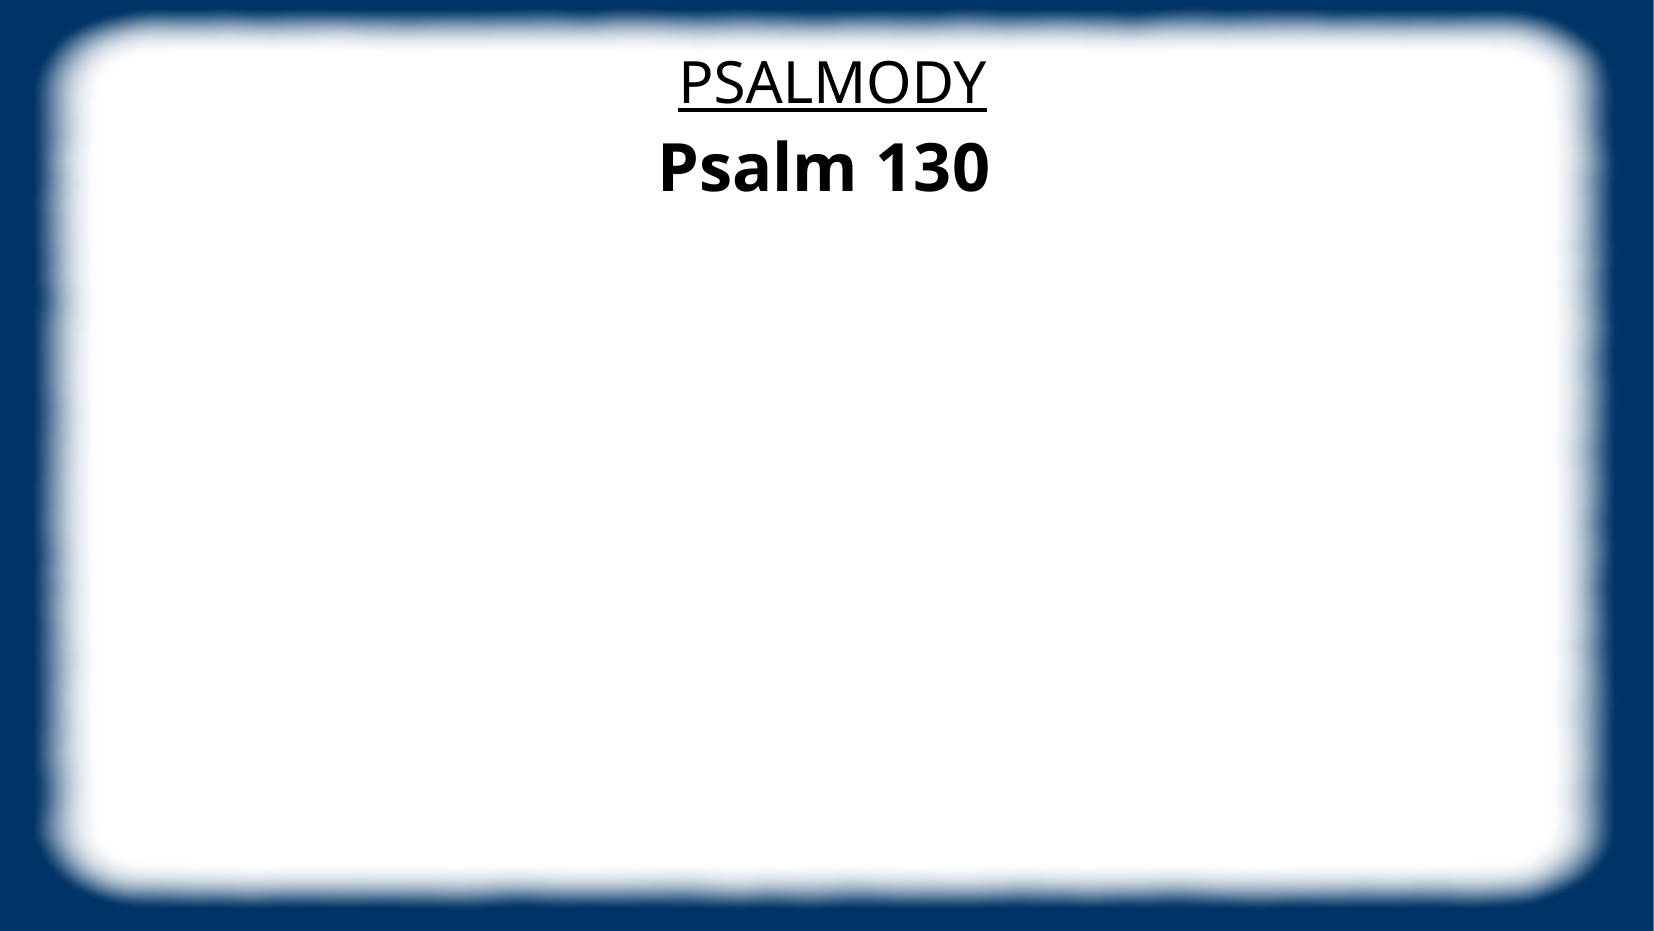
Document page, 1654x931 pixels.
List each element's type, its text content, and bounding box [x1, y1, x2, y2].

text_box PSALMODY Psalm 130 [90, 33, 1576, 215]
picture [0, 0, 1654, 931]
